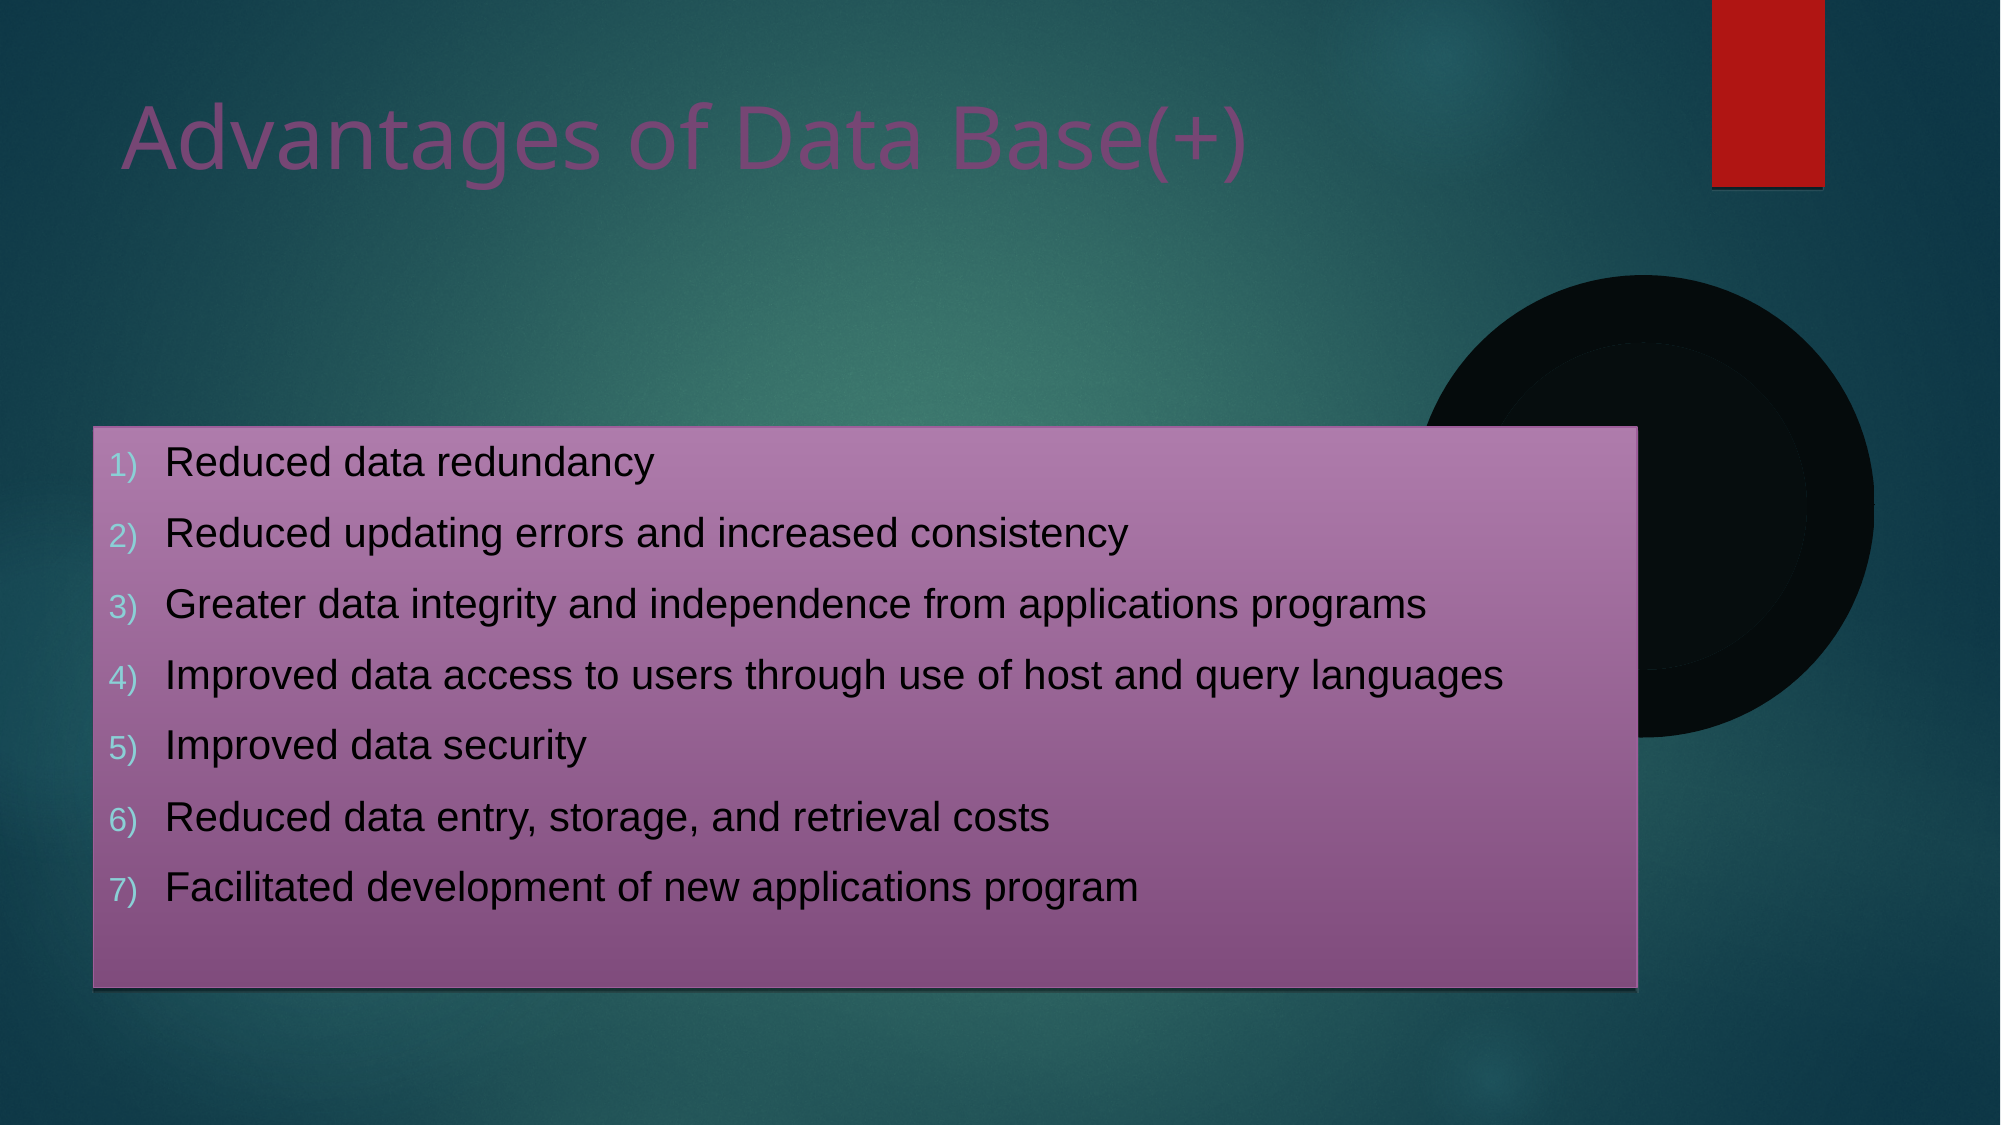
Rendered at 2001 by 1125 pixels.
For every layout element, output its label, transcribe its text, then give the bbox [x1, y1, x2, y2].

list Reduced data redundancy Reduced updating errors and increased consistency Greater data integrity and independence from applications programs Improved data access to users through use of host and query languages Improved data security Reduced data entry, storage, and retrieval costs Facilitated development of new applications program [93, 427, 1638, 988]
title Advantages of Data Base(+) [106, 74, 1649, 305]
